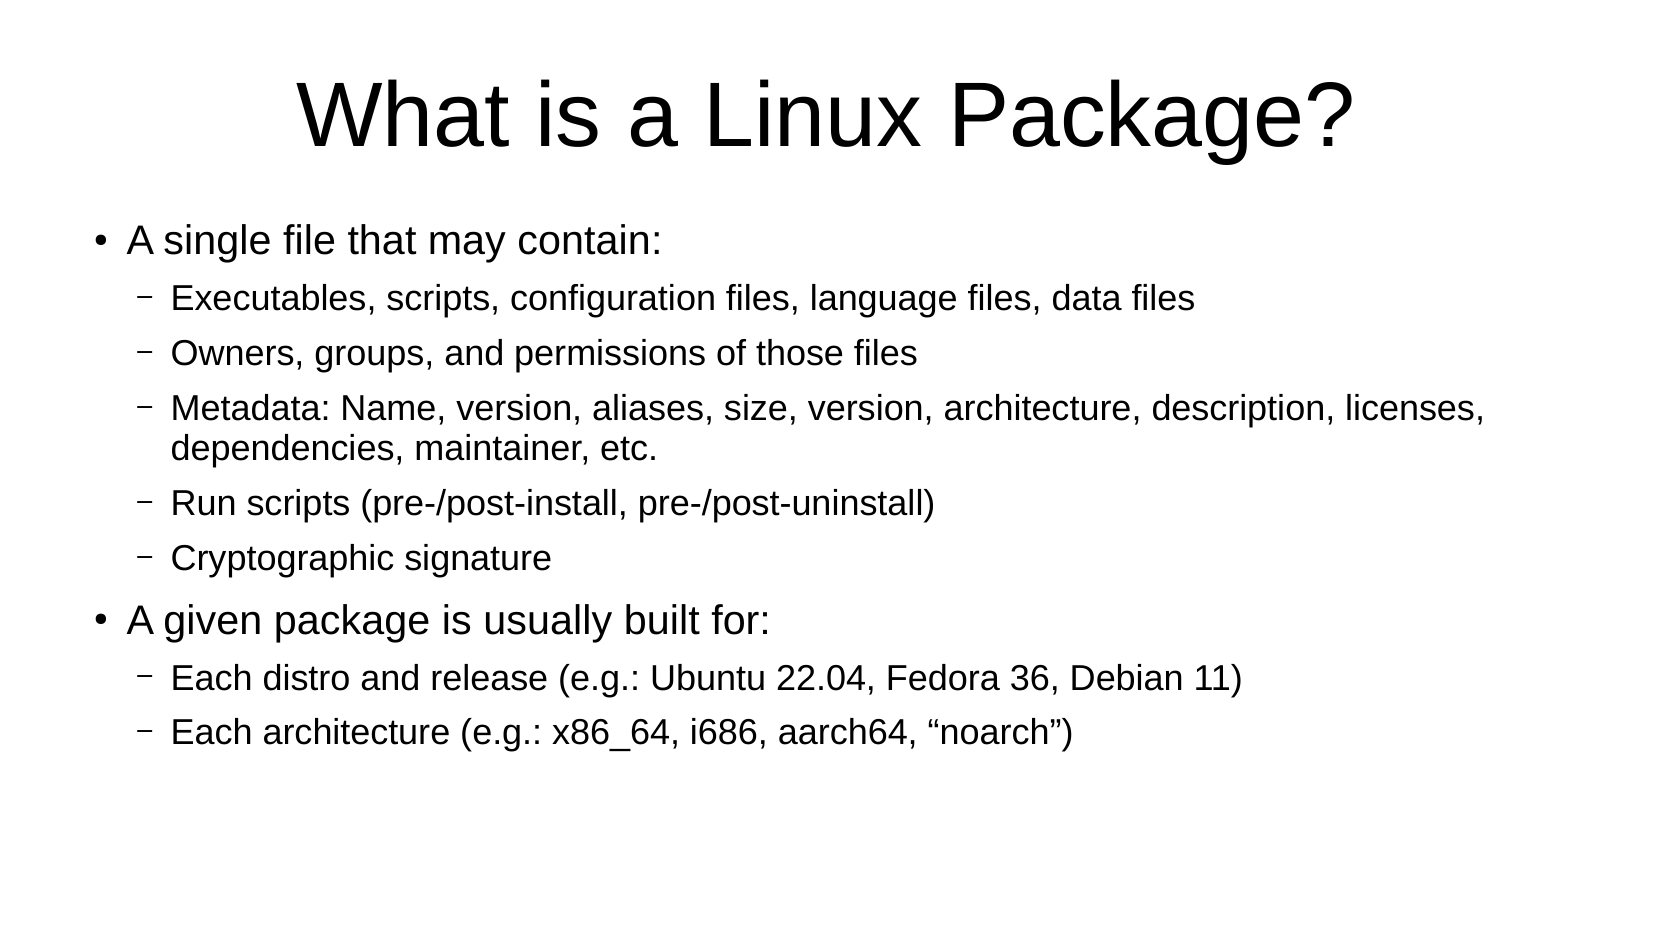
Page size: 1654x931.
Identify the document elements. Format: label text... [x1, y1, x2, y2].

list A single file that may contain: Executables, scripts, configuration files, language files, data files Owners, groups, and permissions of those files Metadata: Name, version, aliases, size, version, architecture, description, licenses, dependencies, maintainer, etc. Run scripts (pre-/post-install, pre-/post-uninstall) Cryptographic signature A given package is usually built for: Each distro and release (e.g.: Ubuntu 22.04, Fedora 36, Debian 11) Each architecture (e.g.: x86_64, i686, aarch64, “noarch”) [82, 217, 1571, 758]
title What is a Linux Package? [82, 37, 1571, 193]
